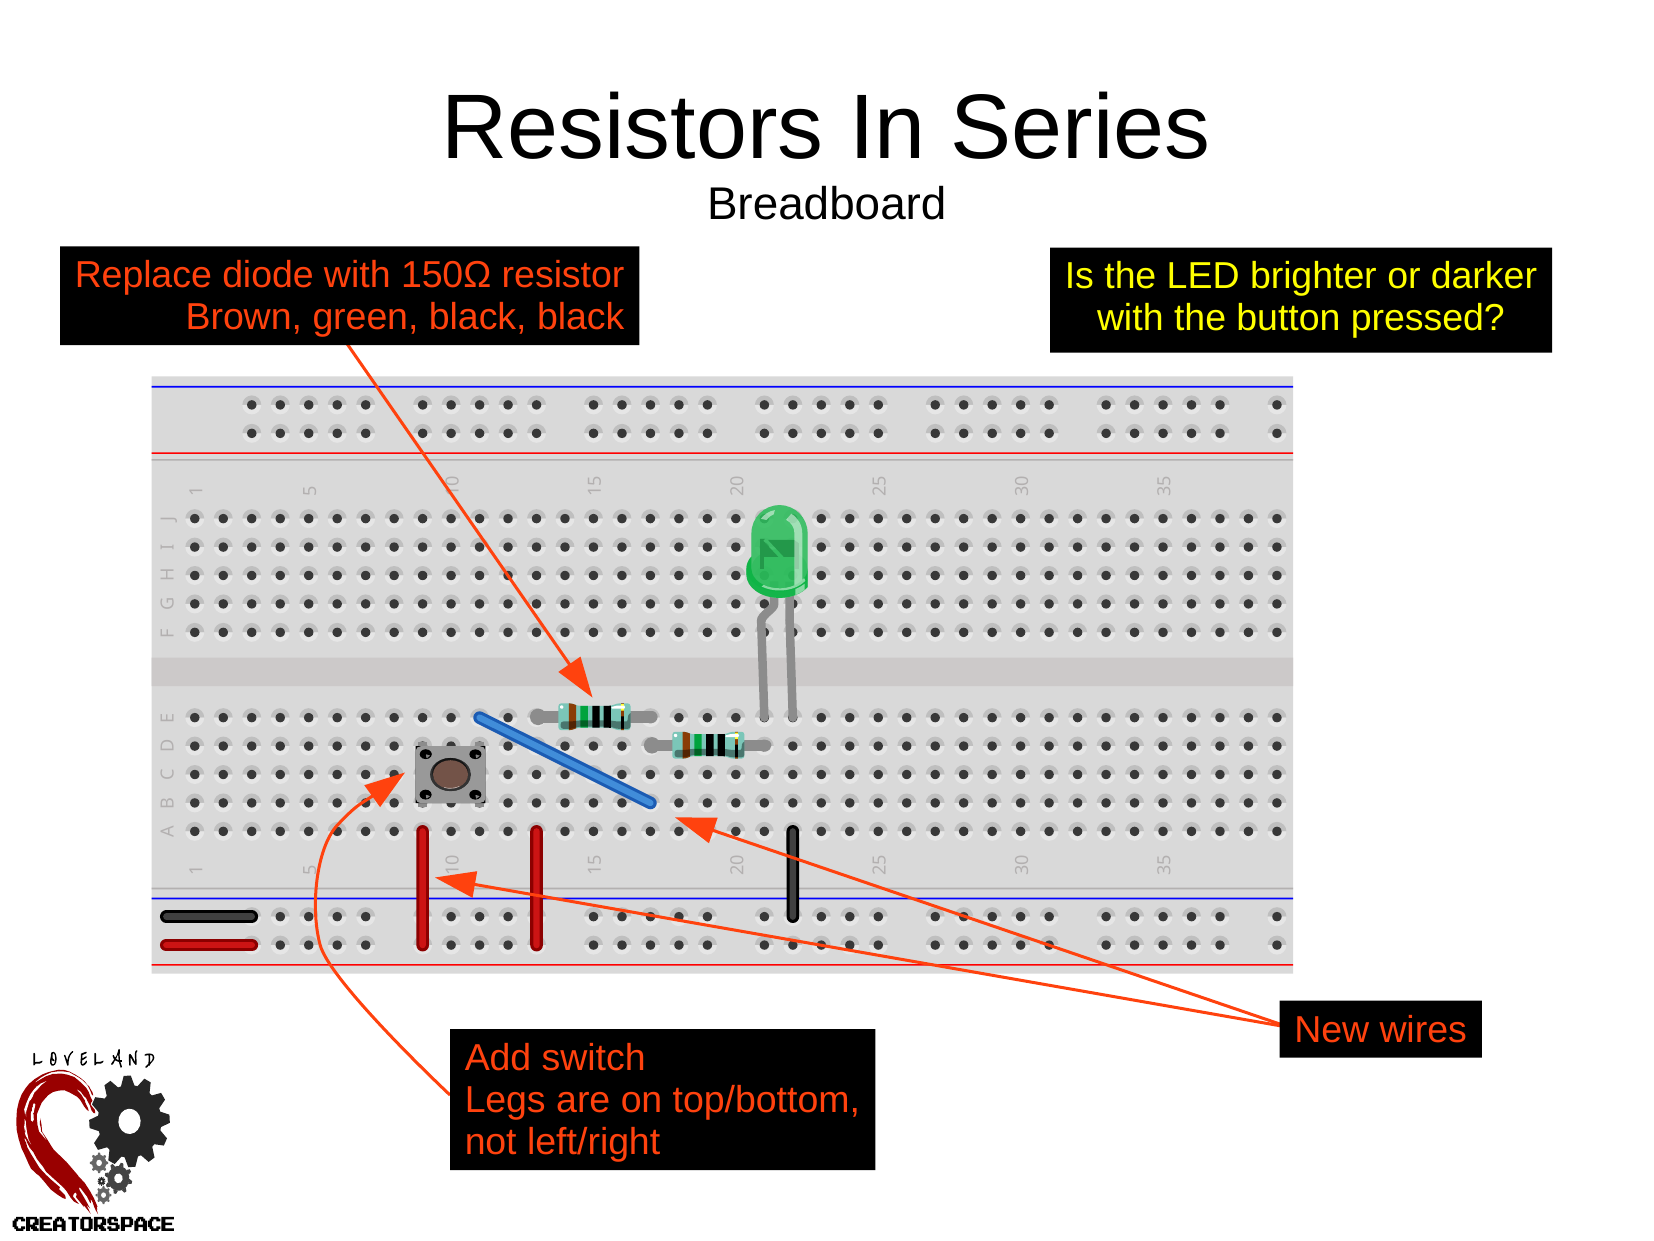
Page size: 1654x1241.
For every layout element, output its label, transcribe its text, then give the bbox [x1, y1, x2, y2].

text_box Replace diode with 150Ω resistor Brown, green, black, black [60, 246, 640, 346]
text_box Add switch Legs are on top/bottom, not left/right [450, 1029, 876, 1171]
title Resistors In Series Breadboard [82, 49, 1571, 257]
text_box Is the LED brighter or darker with the button pressed? [1050, 247, 1553, 353]
text_box New wires [1279, 1000, 1482, 1058]
picture [150, 375, 1294, 976]
